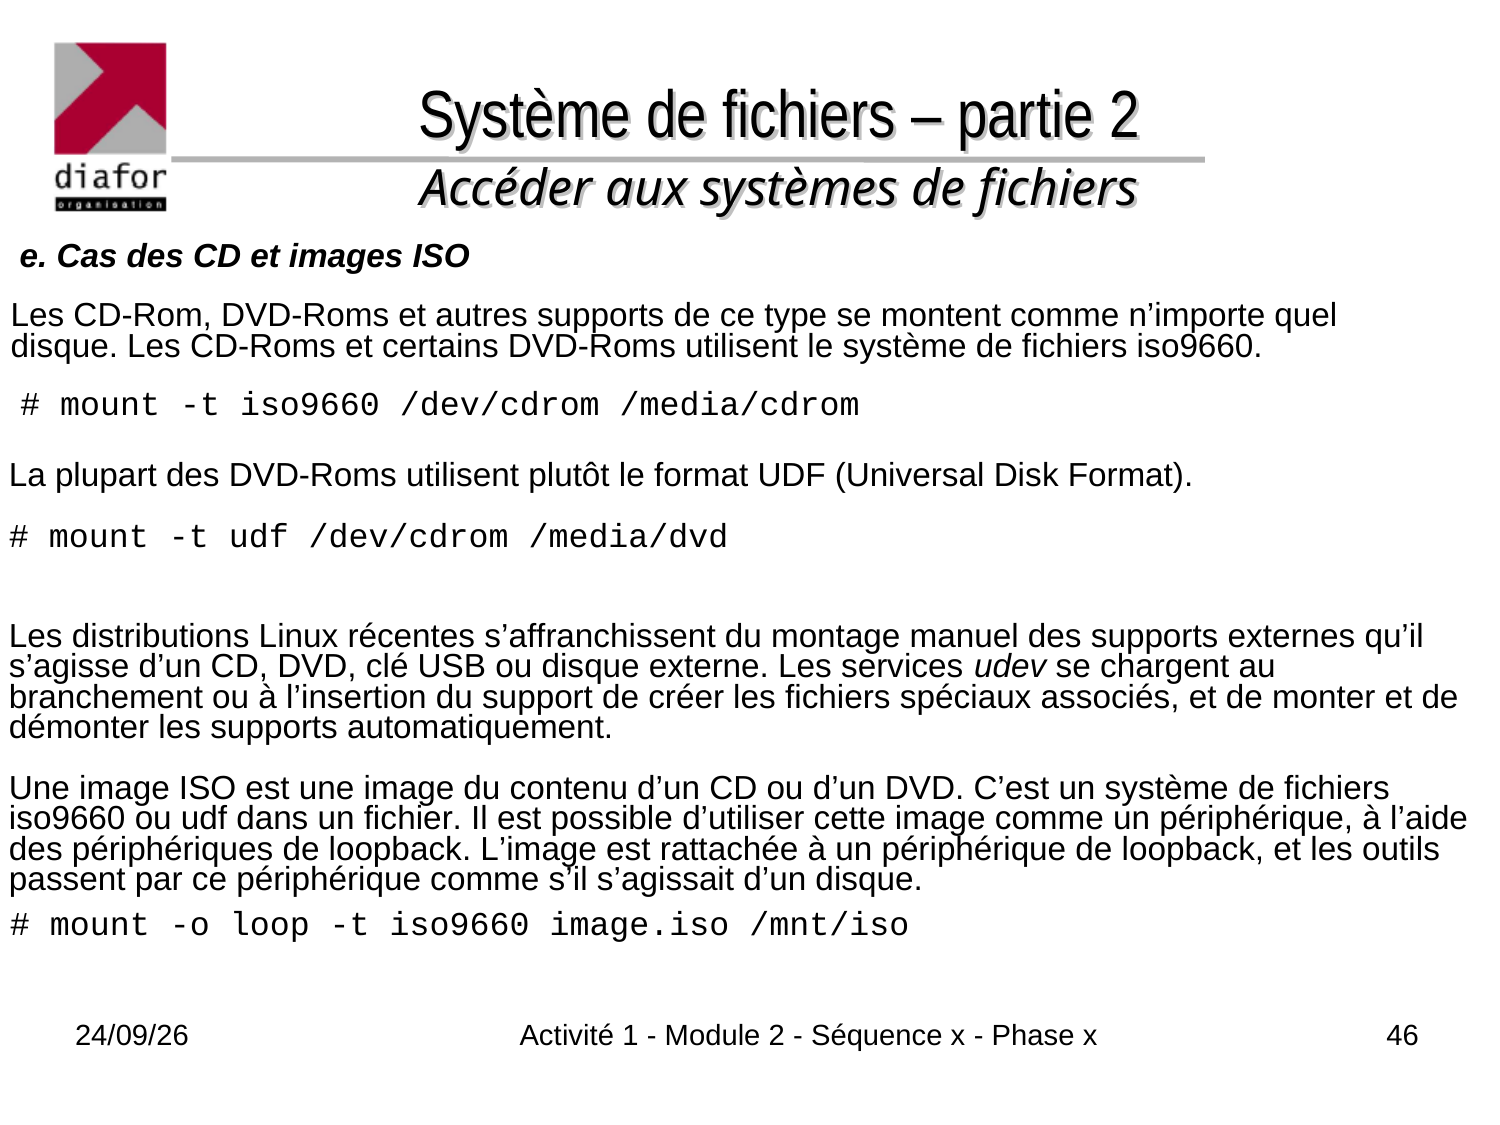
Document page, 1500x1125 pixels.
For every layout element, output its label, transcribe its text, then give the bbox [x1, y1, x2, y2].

text_box Les distributions Linux récentes s’affranchissent du montage manuel des supports externes qu’il s’agisse d’un CD, DVD, clé USB ou disque externe. Les services udev se chargent au branchement ou à l’insertion du support de créer les fichiers spéciaux associés, et de monter et de démonter les supports automatiquement. [0, 615, 1495, 753]
text_box # mount -o loop -t iso9660 image.iso /mnt/iso [0, 903, 945, 949]
text_box La plupart des DVD-Roms utilisent plutôt le format UDF (Universal Disk Format). # mount -t udf /dev/cdrom /media/dvd [0, 455, 1210, 562]
text_box Les CD-Rom, DVD-Roms et autres supports de ce type se montent comme n’importe quel disque. Les CD-Roms et certains DVD-Roms utilisent le système de fichiers iso9660. [0, 295, 1471, 371]
picture [53, 42, 168, 213]
text_box # mount -t iso9660 /dev/cdrom /media/cdrom [5, 383, 886, 430]
title Système de fichiers – partie 2 Accéder aux systèmes de fichiers [104, 45, 1455, 250]
text_box e. Cas des CD et images ISO [4, 236, 532, 282]
text_box Une image ISO est une image du contenu d’un CD ou d’un DVD. C’est un système de fichiers iso9660 ou udf dans un fichier. Il est possible d’utiliser cette image comme un périphérique, à l’aide des périphériques de loopback. L’image est rattachée à un périphérique de loopback, et les outils passent par ce périphérique comme s’il s’agissait d’un disque. [0, 767, 1486, 904]
